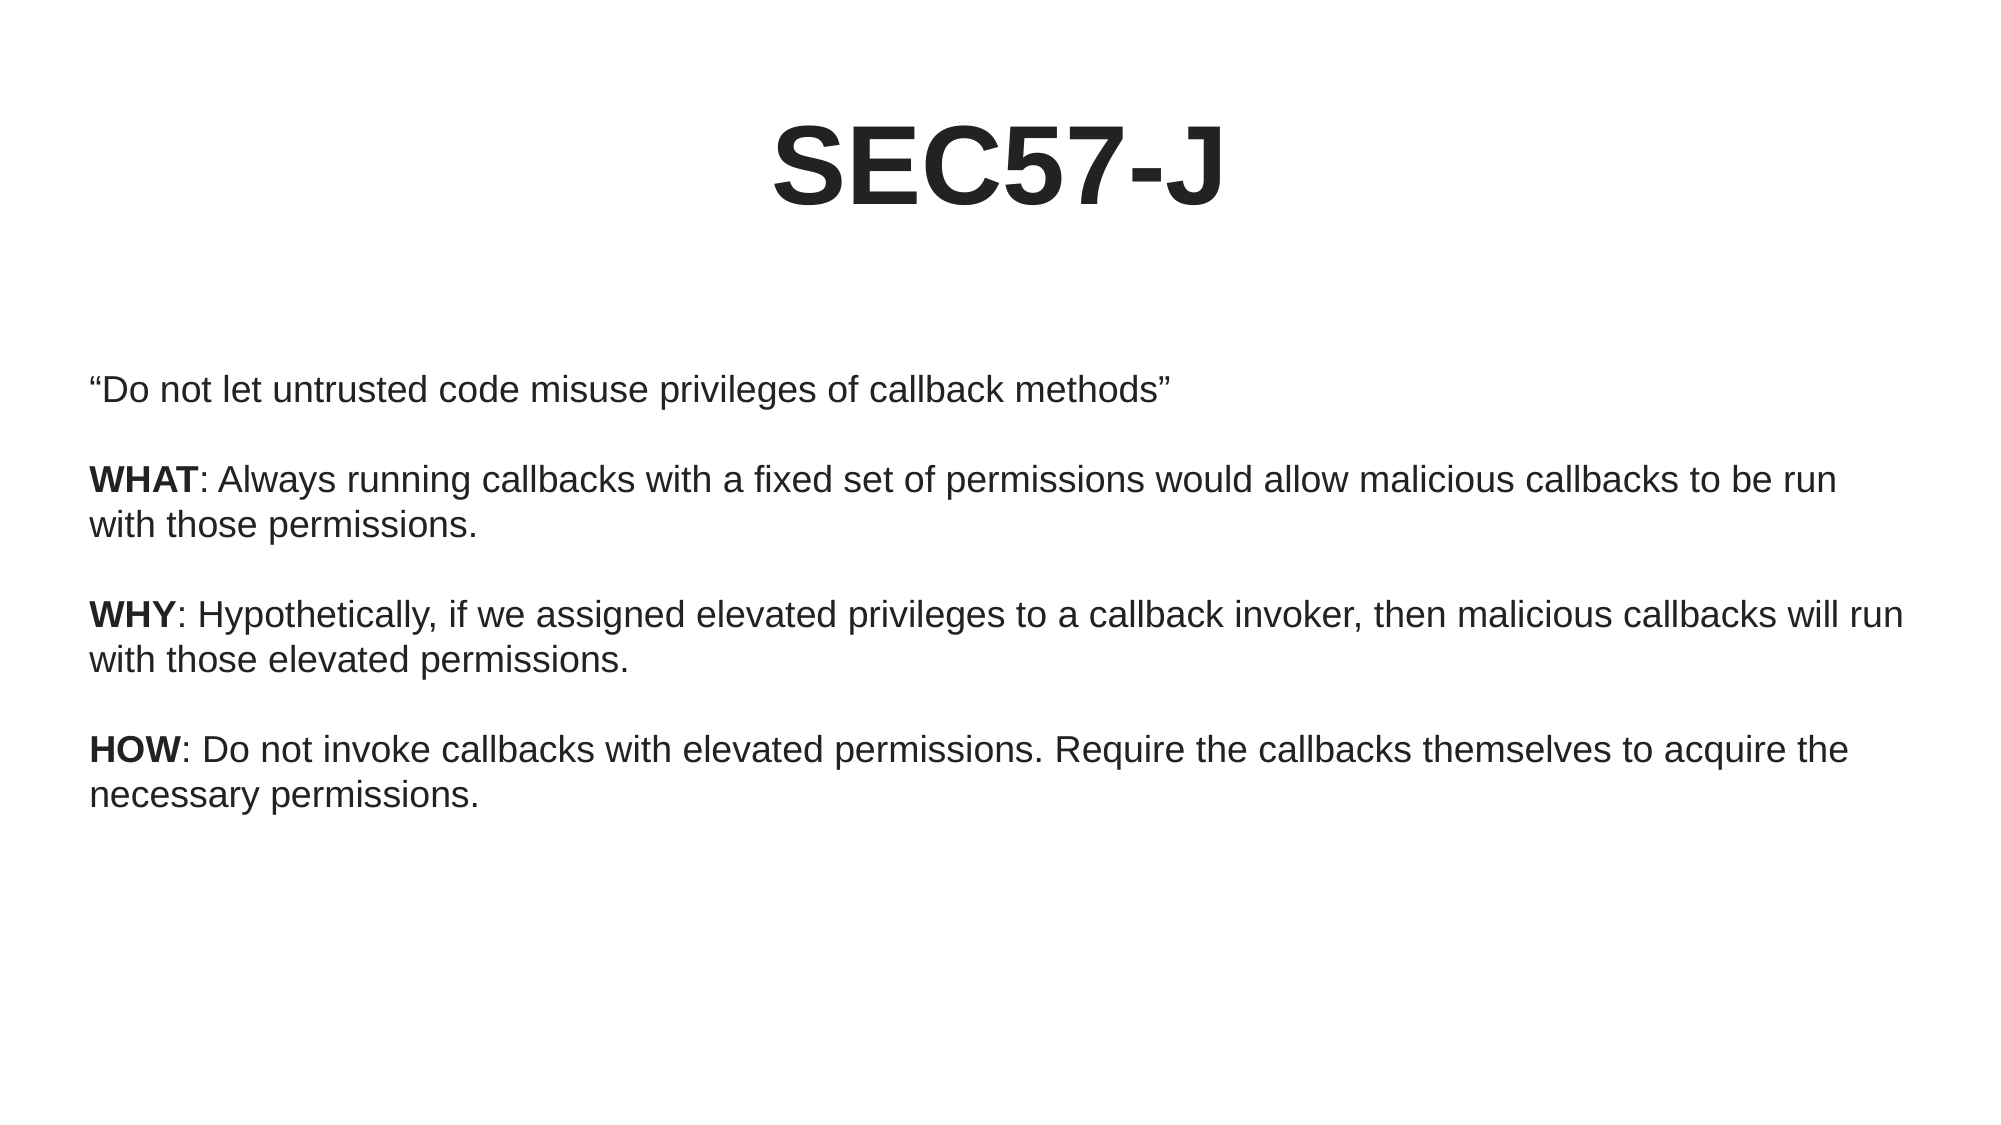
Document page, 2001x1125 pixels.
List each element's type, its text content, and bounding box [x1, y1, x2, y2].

text_box SEC57-J [137, 59, 1863, 264]
text_box “Do not let untrusted code misuse privileges of callback methods” WHAT: Always running callbacks with a fixed set of permissions would allow malicious callbacks to be run with those permissions. WHY: Hypothetically, if we assigned elevated privileges to a callback invoker, then malicious callbacks will run with those elevated permissions. HOW: Do not invoke callbacks with elevated permissions. Require the callbacks themselves to acquire the necessary permissions. [74, 264, 1926, 917]
